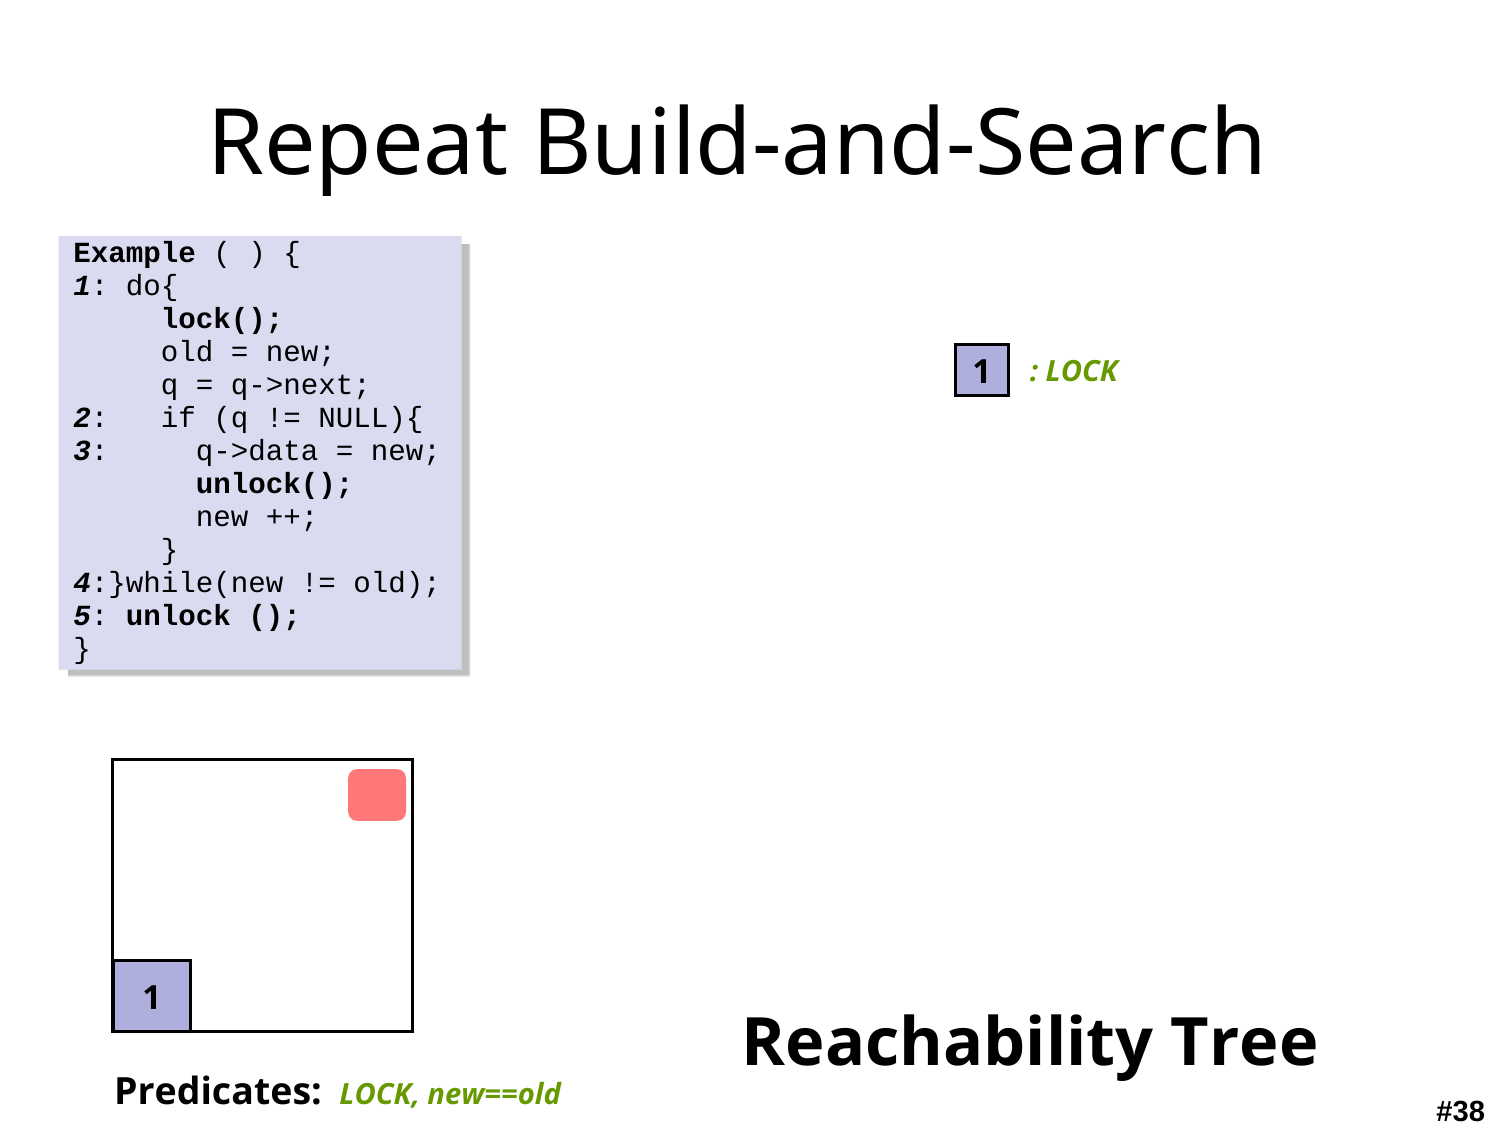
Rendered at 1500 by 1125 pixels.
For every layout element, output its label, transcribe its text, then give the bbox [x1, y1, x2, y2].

text_box Reachability Tree [727, 999, 1334, 1088]
text_box 1 [113, 960, 191, 1032]
text_box Example ( ) { 1: do{ lock(); old = new; q = q->next; 2: if (q != NULL){ 3: q->data = new; unlock(); new ++; } 4:}while(new != old); 5: unlock (); } [58, 235, 462, 670]
title Repeat Build-and-Search [24, 45, 1476, 233]
text_box 1 [955, 344, 1009, 396]
text_box : LOCK [1015, 348, 1163, 396]
text_box [114, 959, 192, 1030]
text_box Predicates: LOCK, new==old [99, 1064, 596, 1121]
text_box [348, 769, 407, 821]
